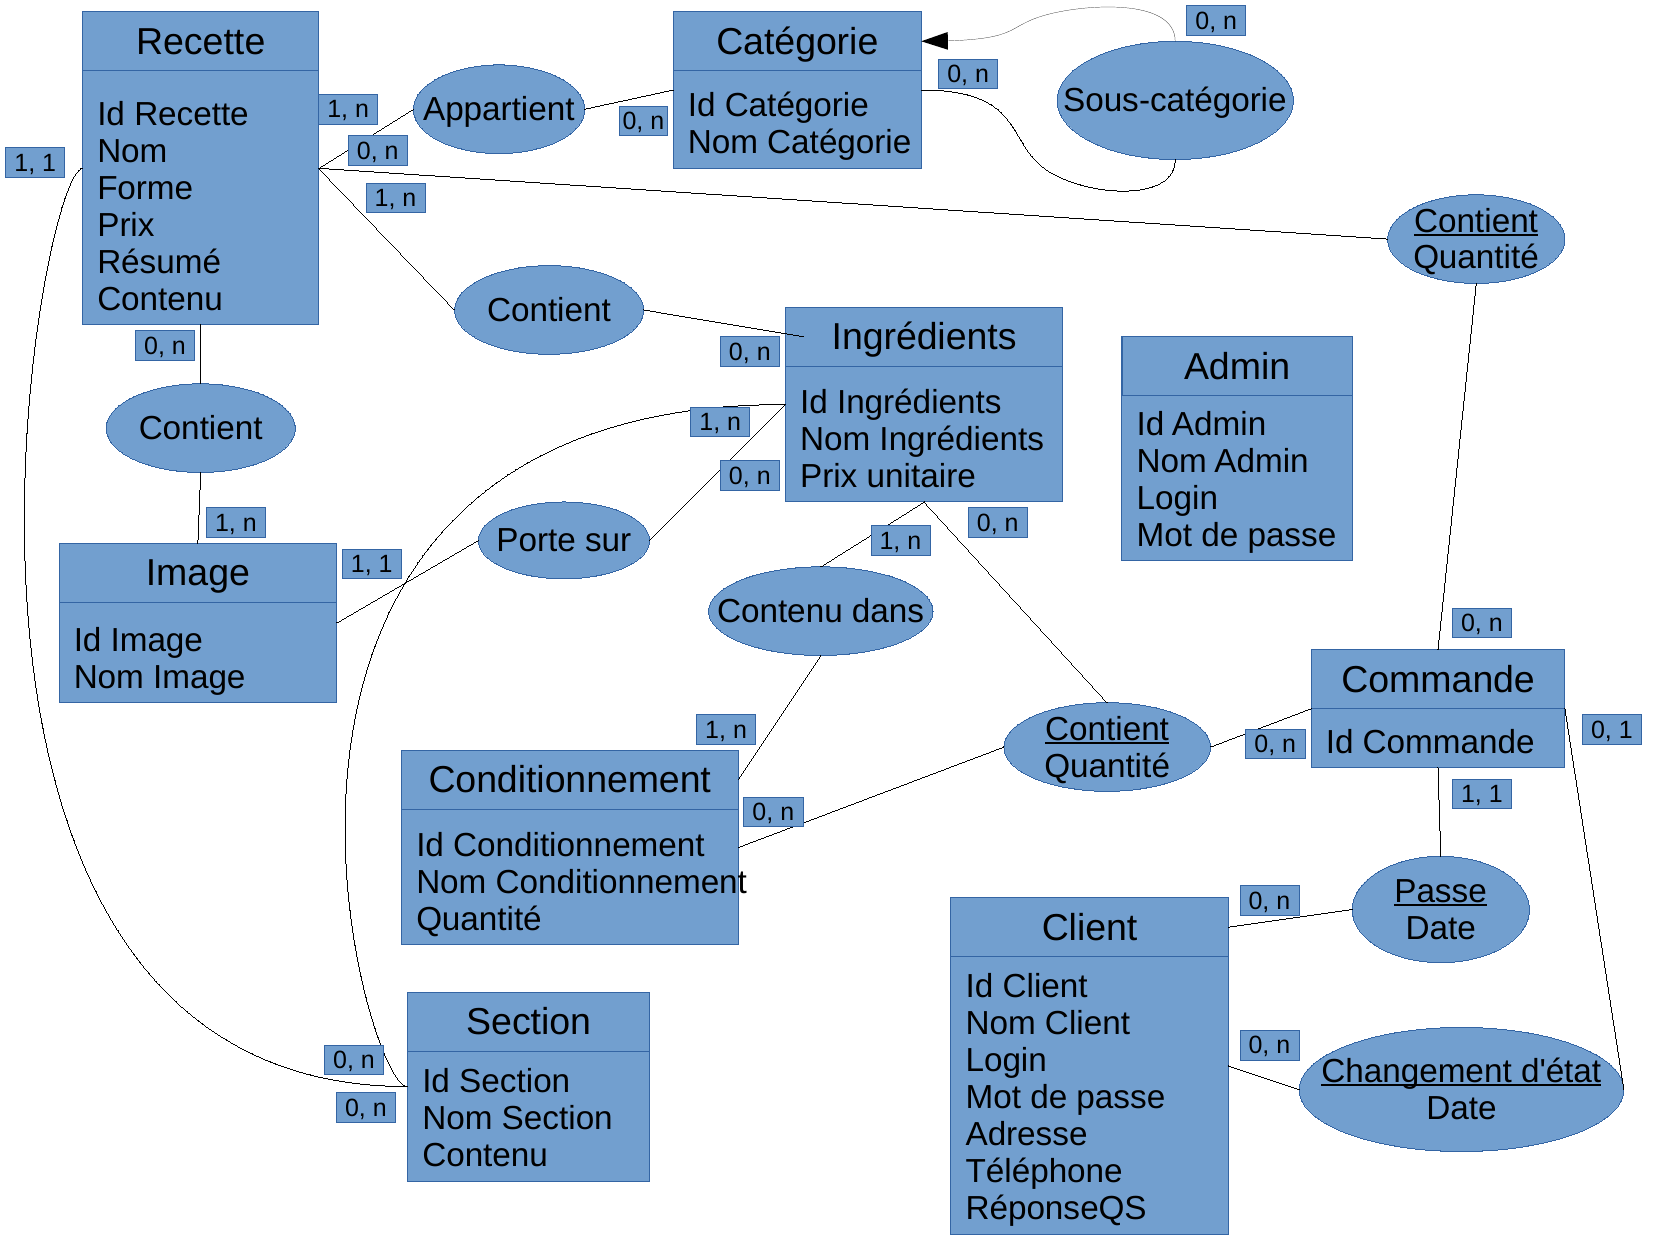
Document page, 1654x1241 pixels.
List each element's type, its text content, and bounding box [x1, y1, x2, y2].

text_box 1, n [690, 407, 750, 437]
text_box 0, n [1452, 608, 1512, 638]
text_box Contenu dans [708, 566, 934, 656]
text_box 1, n [696, 714, 756, 745]
text_box Section [407, 992, 650, 1052]
text_box Commande [1311, 649, 1565, 709]
text_box 0, n [619, 106, 668, 136]
text_box 0, n [1240, 1030, 1300, 1061]
text_box 0, n [336, 1092, 396, 1123]
text_box Admin [1122, 336, 1353, 396]
text_box Id Conditionnement Nom Conditionnement Quantité [401, 810, 739, 945]
text_box 0, n [968, 507, 1028, 538]
text_box 1, 1 [342, 549, 402, 579]
text_box Id Admin Nom Admin Login Mot de passe [1121, 336, 1353, 561]
text_box Passe Date [1352, 856, 1530, 963]
text_box 0, n [743, 797, 804, 827]
text_box Client [950, 897, 1229, 957]
text_box 1, 1 [1452, 779, 1512, 809]
text_box 1, n [318, 94, 378, 125]
text_box Conditionnement [401, 750, 739, 810]
text_box Contient [454, 265, 644, 355]
text_box Sous-catégorie [1057, 41, 1294, 160]
text_box Id Ingrédients Nom Ingrédients Prix unitaire [785, 367, 1063, 502]
text_box Ingrédients [785, 307, 1063, 367]
text_box 1, 1 [5, 147, 65, 178]
text_box Recette [82, 11, 319, 71]
text_box 0, n [348, 135, 408, 166]
text_box Contient [106, 383, 296, 473]
text_box Changement d'état Date [1299, 1027, 1624, 1152]
text_box Id Section Nom Section Contenu [407, 1052, 650, 1182]
text_box Appartient [413, 64, 585, 154]
text_box 0, n [1240, 885, 1300, 916]
text_box 0, n [135, 330, 195, 361]
text_box 0, n [938, 59, 998, 89]
text_box Id Recette Nom Forme Prix Résumé Contenu [82, 71, 319, 325]
text_box Image [59, 543, 337, 603]
text_box 0, n [324, 1045, 384, 1075]
text_box 0, 1 [1582, 714, 1642, 745]
text_box Catégorie [673, 11, 922, 71]
text_box Contient Quantité [1004, 702, 1211, 792]
text_box 0, n [1186, 5, 1246, 36]
text_box Porte sur [478, 501, 650, 579]
text_box Id Commande [1311, 709, 1565, 768]
text_box 1, n [206, 507, 266, 538]
text_box 1, n [366, 183, 426, 213]
text_box Id Client Nom Client Login Mot de passe Adresse Téléphone RéponseQS [950, 957, 1229, 1235]
text_box 0, n [720, 460, 780, 491]
text_box 0, n [1245, 729, 1306, 759]
text_box Contient Quantité [1387, 194, 1565, 284]
text_box 0, n [720, 336, 780, 367]
text_box Id Image Nom Image [59, 603, 337, 703]
text_box 1, n [871, 525, 931, 556]
text_box Id Catégorie Nom Catégorie [673, 71, 922, 169]
